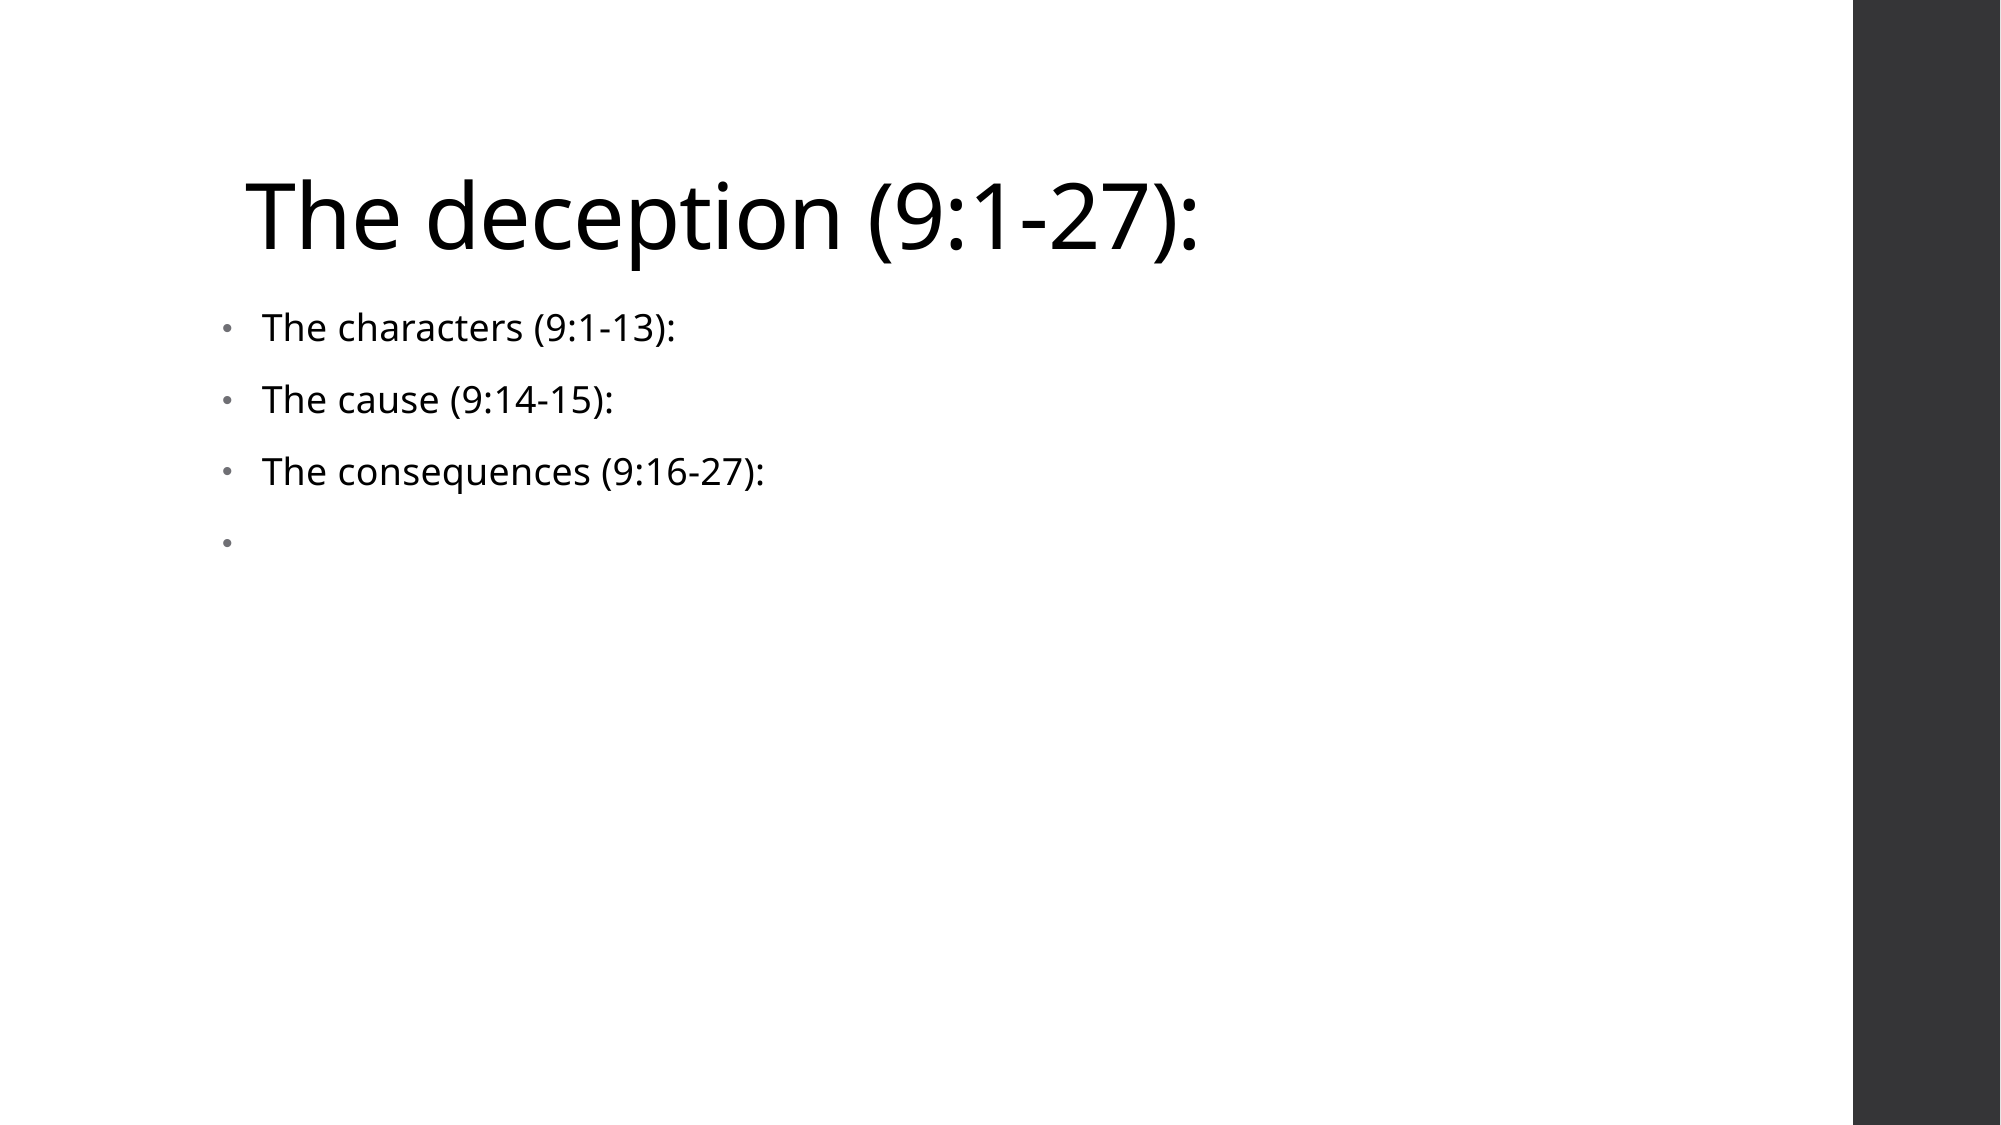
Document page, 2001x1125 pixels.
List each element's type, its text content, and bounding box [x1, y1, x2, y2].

title The deception (9:1-27): [206, 60, 1797, 278]
list The characters (9:1-13): The cause (9:14-15): The consequences (9:16-27): [206, 299, 1617, 1014]
